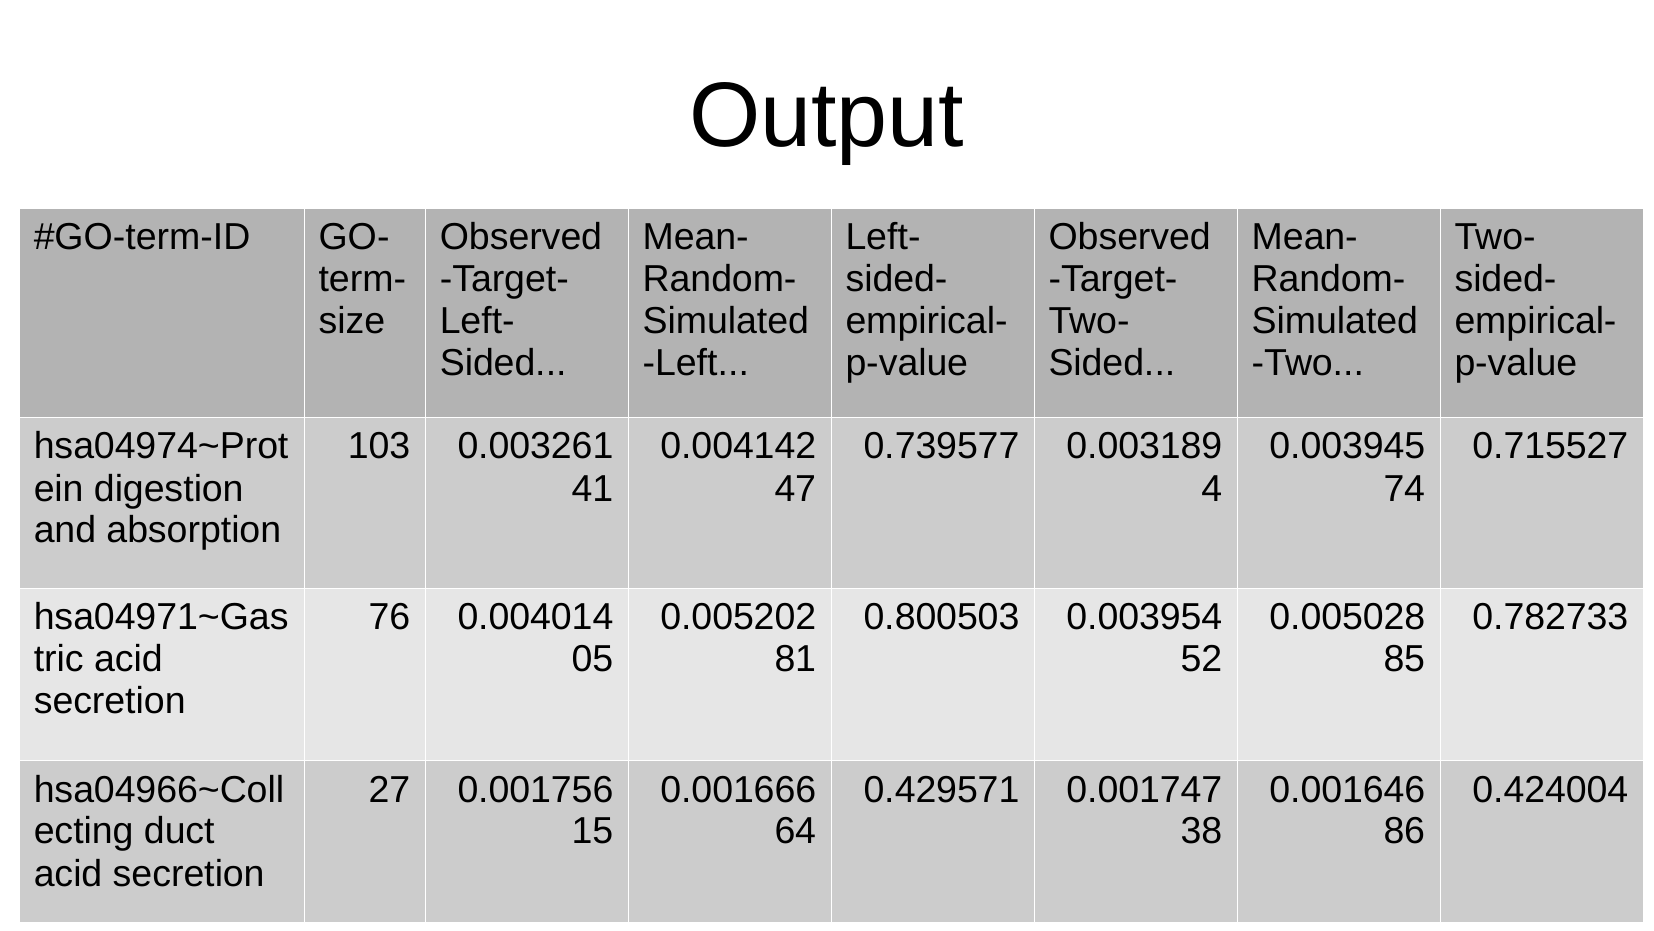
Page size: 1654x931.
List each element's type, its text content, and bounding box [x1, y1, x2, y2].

table_cell 0.429571 [832, 761, 1034, 922]
table_cell 27 [305, 761, 425, 922]
table_header Left-sided-empirical-p-value [832, 209, 1034, 417]
table_cell 0.00394574 [1238, 418, 1440, 588]
table_cell 0.00520281 [629, 589, 831, 760]
table_cell 0.800503 [832, 589, 1034, 760]
table_cell 0.715527 [1441, 418, 1643, 588]
table_header GO-term-size [305, 209, 425, 417]
table_header Mean-Random-Simulated-Two... [1238, 209, 1440, 417]
table_cell 0.00401405 [426, 589, 628, 760]
table_header Two-sided-empirical-p-value [1441, 209, 1643, 417]
table_cell 0.00166664 [629, 761, 831, 922]
table_cell 0.00164686 [1238, 761, 1440, 922]
table_header Observed-Target-Two-Sided... [1035, 209, 1237, 417]
title Output [82, 37, 1571, 193]
table_cell 0.00175615 [426, 761, 628, 922]
table_cell hsa04966~Collecting duct acid secretion [20, 761, 304, 922]
table_cell 0.739577 [832, 418, 1034, 588]
table_cell 0.00414247 [629, 418, 831, 588]
table_header Observed-Target-Left-Sided... [426, 209, 628, 417]
table_cell 0.424004 [1441, 761, 1643, 922]
table_cell 0.782733 [1441, 589, 1643, 760]
table_cell 103 [305, 418, 425, 588]
table_cell 0.00395452 [1035, 589, 1237, 760]
table_header Mean-Random-Simulated-Left... [629, 209, 831, 417]
table_cell hsa04974~Protein digestion and absorption [20, 418, 304, 588]
table_cell 0.00174738 [1035, 761, 1237, 922]
table_cell 0.00326141 [426, 418, 628, 588]
table_cell 76 [305, 589, 425, 760]
table_cell 0.00502885 [1238, 589, 1440, 760]
table_header #GO-term-ID [20, 209, 304, 417]
table_cell 0.0031894 [1035, 418, 1237, 588]
table_cell hsa04971~Gastric acid secretion [20, 589, 304, 760]
